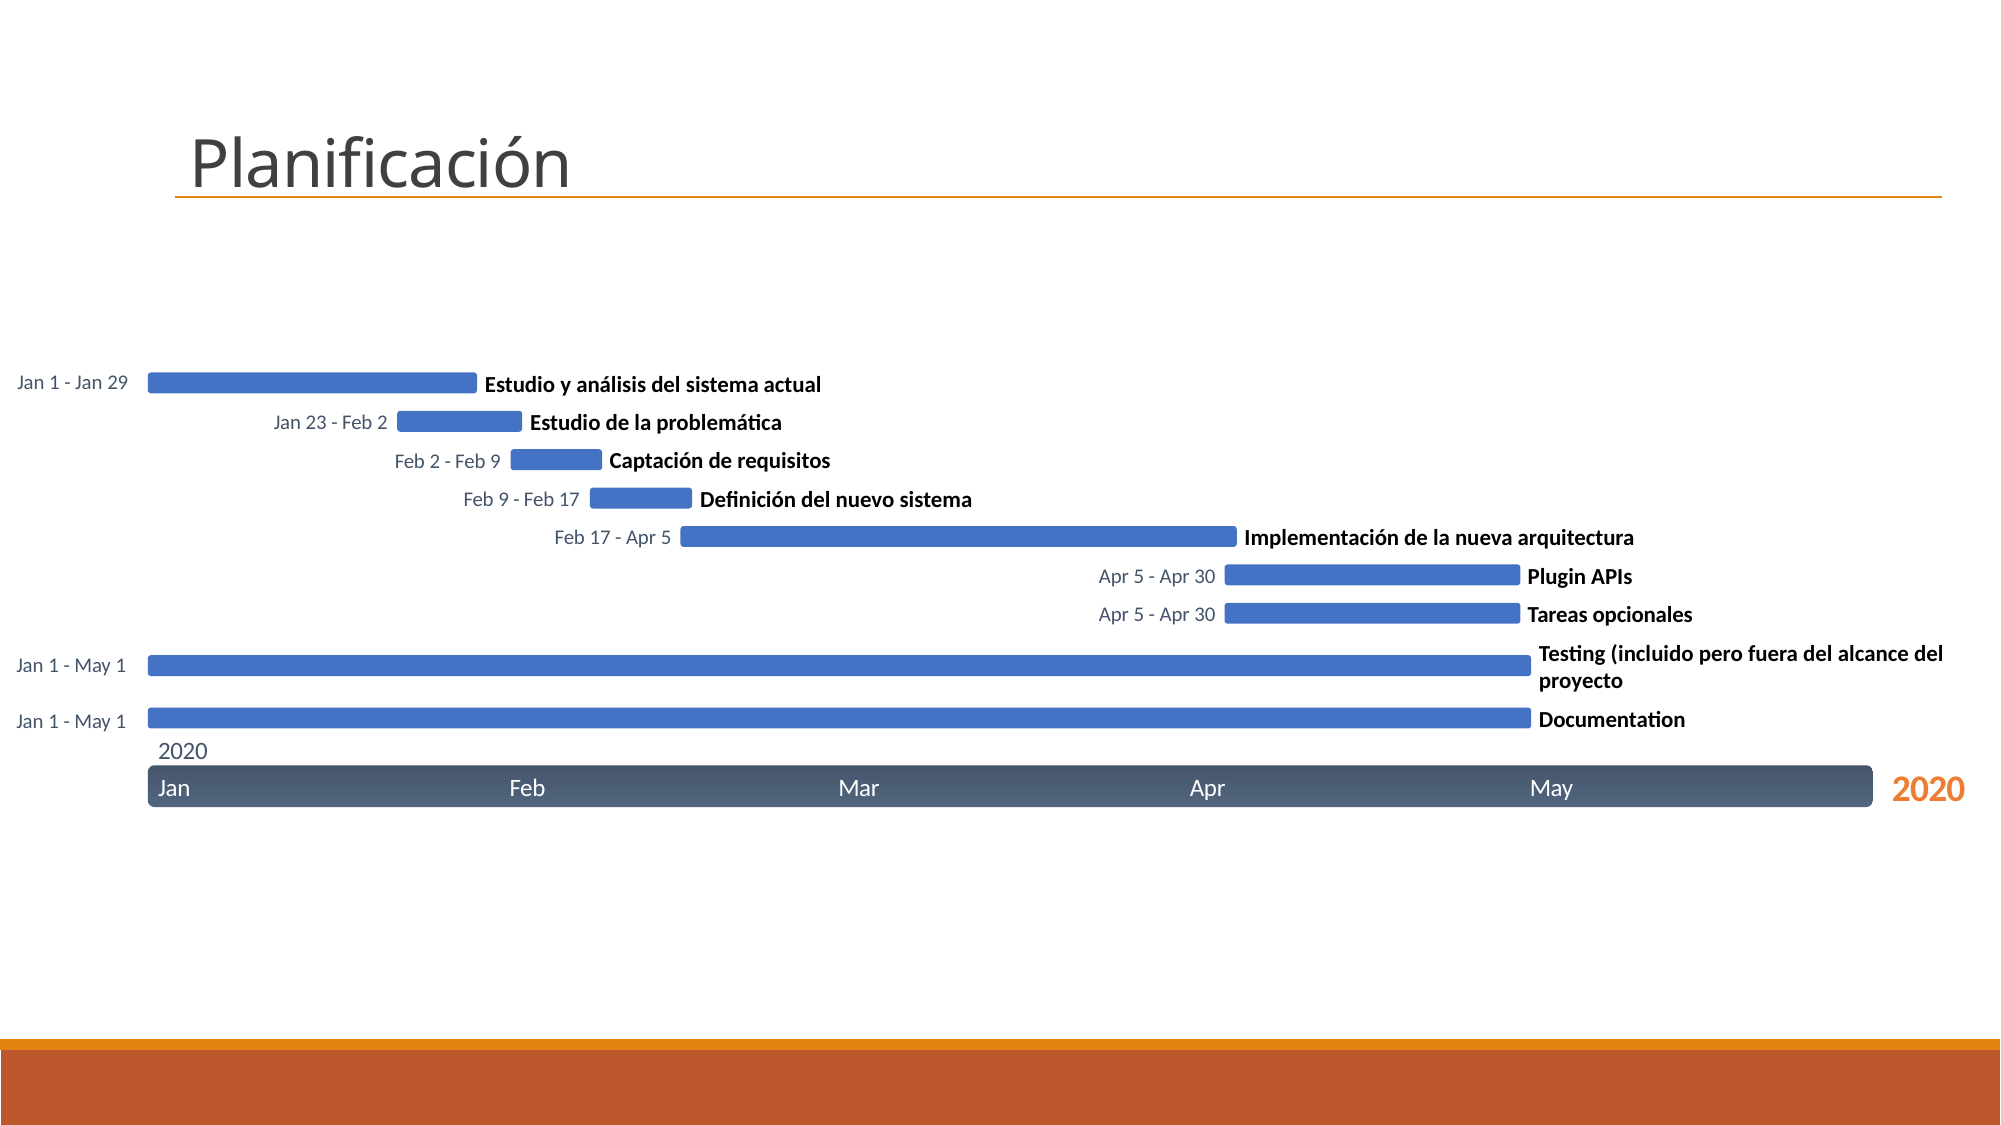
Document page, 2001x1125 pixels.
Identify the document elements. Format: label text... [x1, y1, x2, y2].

text_box Feb 17 - Apr 5 [554, 523, 674, 550]
text_box Apr 5 - Apr 30 [1098, 600, 1218, 626]
text_box Feb [509, 771, 547, 801]
text_box Planificación [174, 125, 1825, 219]
text_box Feb 2 - Feb 9 [394, 446, 504, 473]
text_box Plugin APIs [1527, 560, 1634, 589]
text_box Implementación de la nueva arquitectura [1244, 522, 1639, 551]
text_box [1224, 564, 1521, 586]
text_box Jan [158, 771, 192, 801]
text_box Apr [1189, 771, 1227, 801]
text_box [147, 372, 478, 394]
text_box Jan 1 - May 1 [16, 651, 129, 677]
text_box Estudio de la problemática [530, 407, 785, 436]
text_box [680, 526, 1237, 547]
text_box [1224, 602, 1521, 624]
text_box [589, 487, 693, 509]
text_box Mar [838, 771, 881, 801]
text_box Feb 9 - Feb 17 [463, 485, 583, 511]
text_box Jan 1 - Jan 29 [17, 368, 130, 394]
text_box [397, 410, 523, 432]
text_box [147, 707, 1532, 729]
text_box Tareas opcionales [1527, 599, 1697, 628]
text_box Jan 1 - May 1 [16, 707, 129, 734]
text_box Testing (incluido pero fuera del alcance del proyecto [1539, 637, 1950, 694]
text_box Jan 23 - Feb 2 [273, 408, 391, 435]
text_box [147, 655, 1532, 677]
text_box 2020 [158, 734, 209, 766]
text_box [147, 765, 1873, 808]
text_box Documentation [1539, 703, 1687, 732]
text_box Captación de requisitos [609, 445, 833, 474]
text_box Definición del nuevo sistema [700, 484, 976, 513]
text_box Estudio y análisis del sistema actual [484, 368, 825, 397]
text_box Apr 5 - Apr 30 [1098, 562, 1218, 588]
text_box May [1529, 771, 1575, 801]
text_box 2020 [1891, 763, 1966, 810]
text_box [510, 449, 603, 471]
